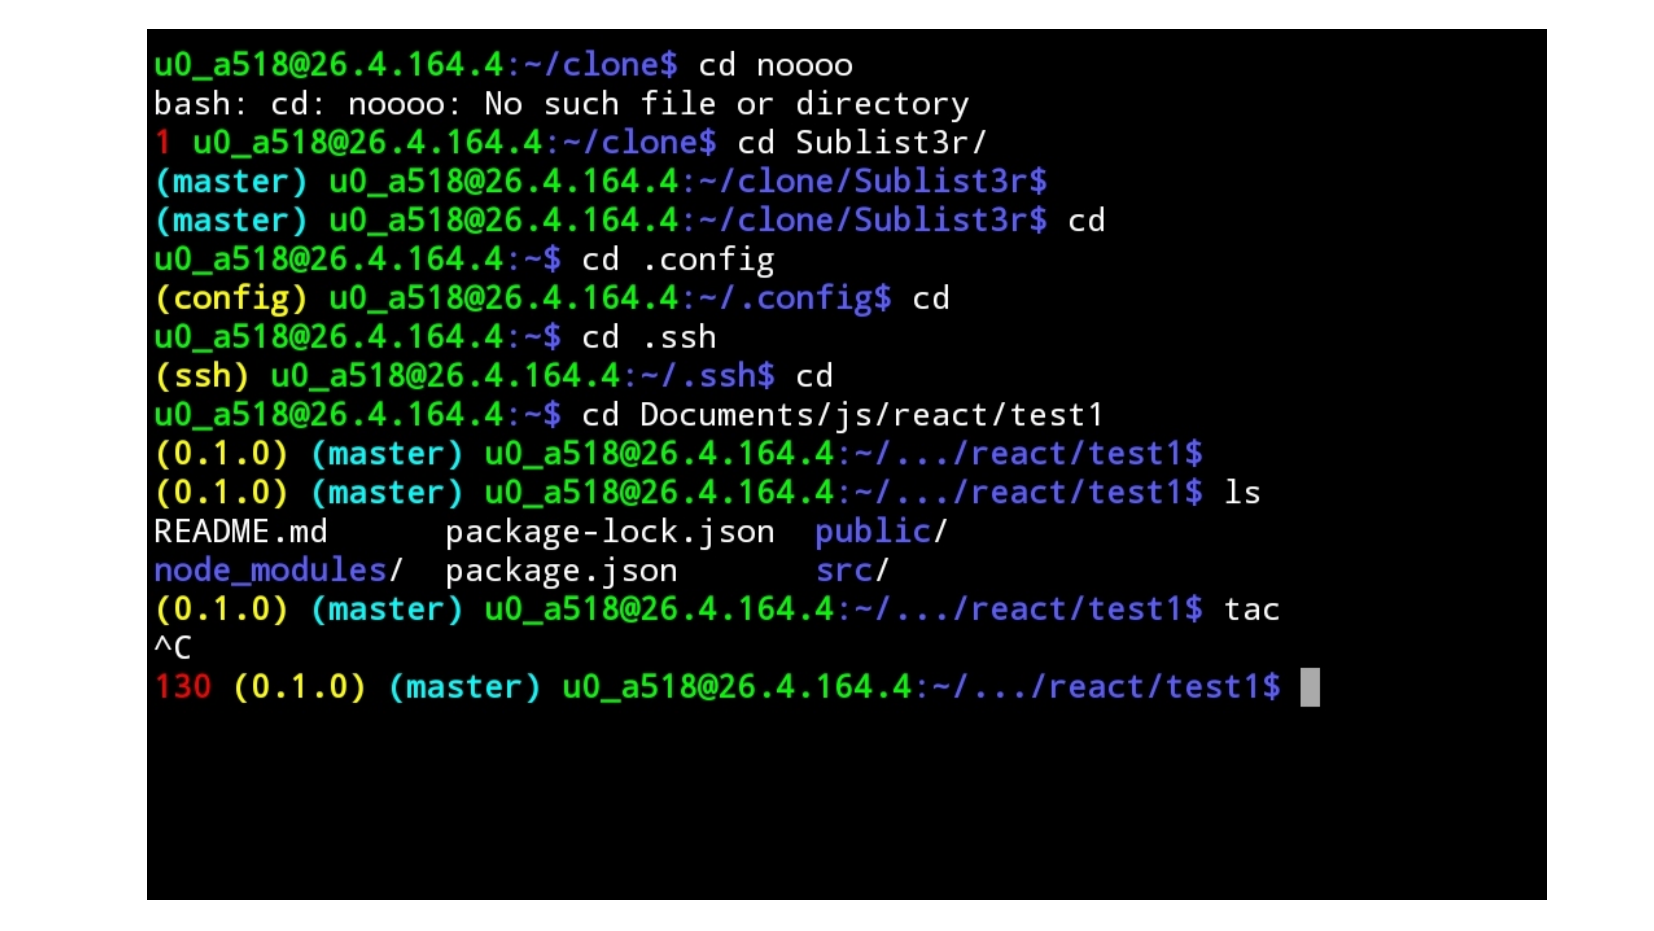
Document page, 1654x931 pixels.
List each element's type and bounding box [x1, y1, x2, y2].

picture [147, 29, 1547, 900]
